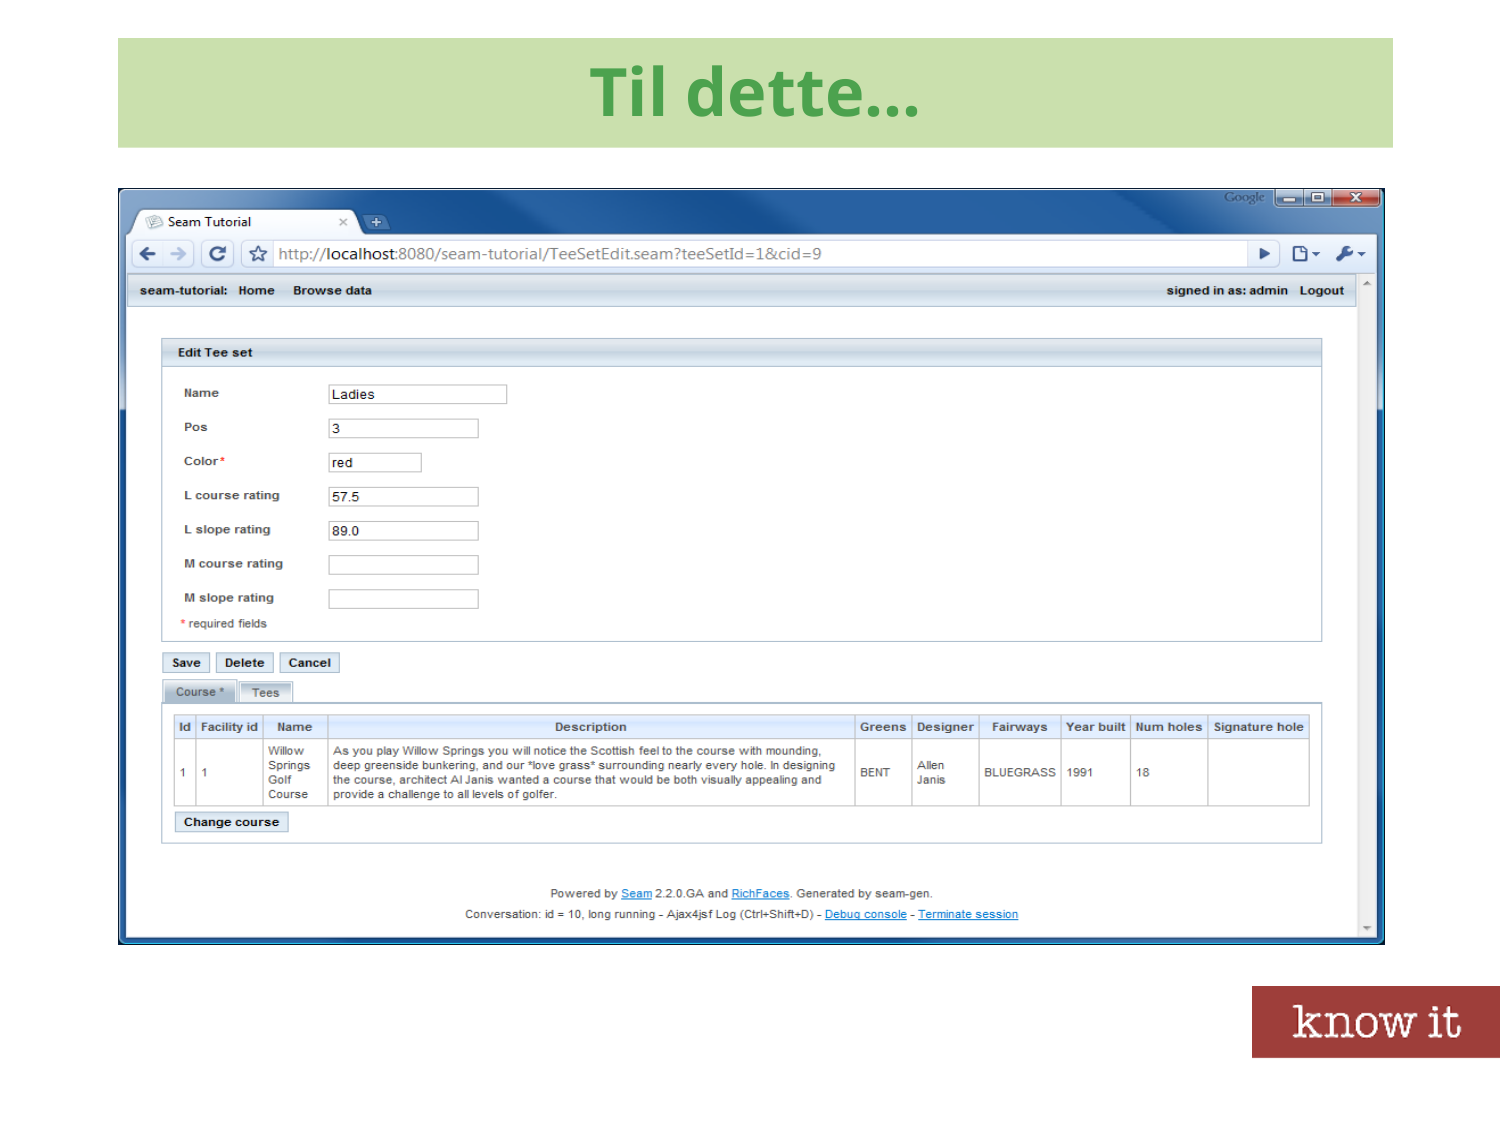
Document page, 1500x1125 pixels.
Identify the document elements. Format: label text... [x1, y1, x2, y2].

text_box Til dette... [118, 38, 1393, 148]
picture [118, 188, 1385, 945]
picture [1252, 986, 1500, 1058]
